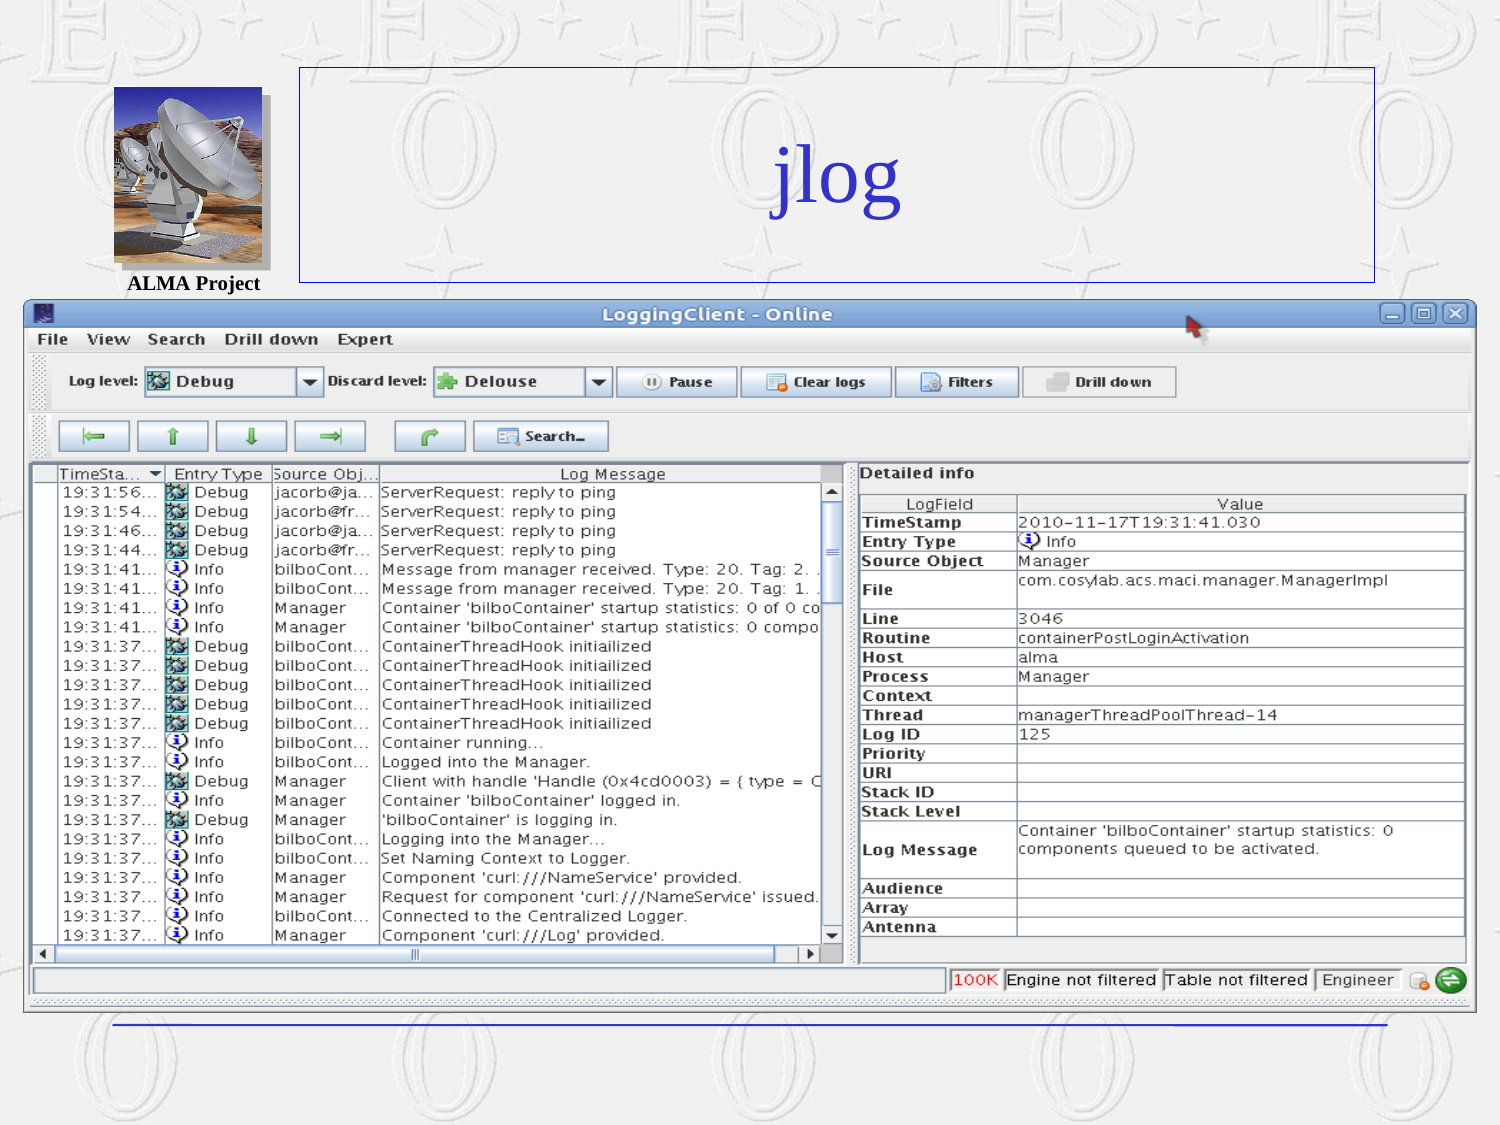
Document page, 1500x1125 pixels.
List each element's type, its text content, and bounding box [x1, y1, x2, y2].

picture [0, 0, 1500, 1125]
title jlog [299, 67, 1375, 283]
